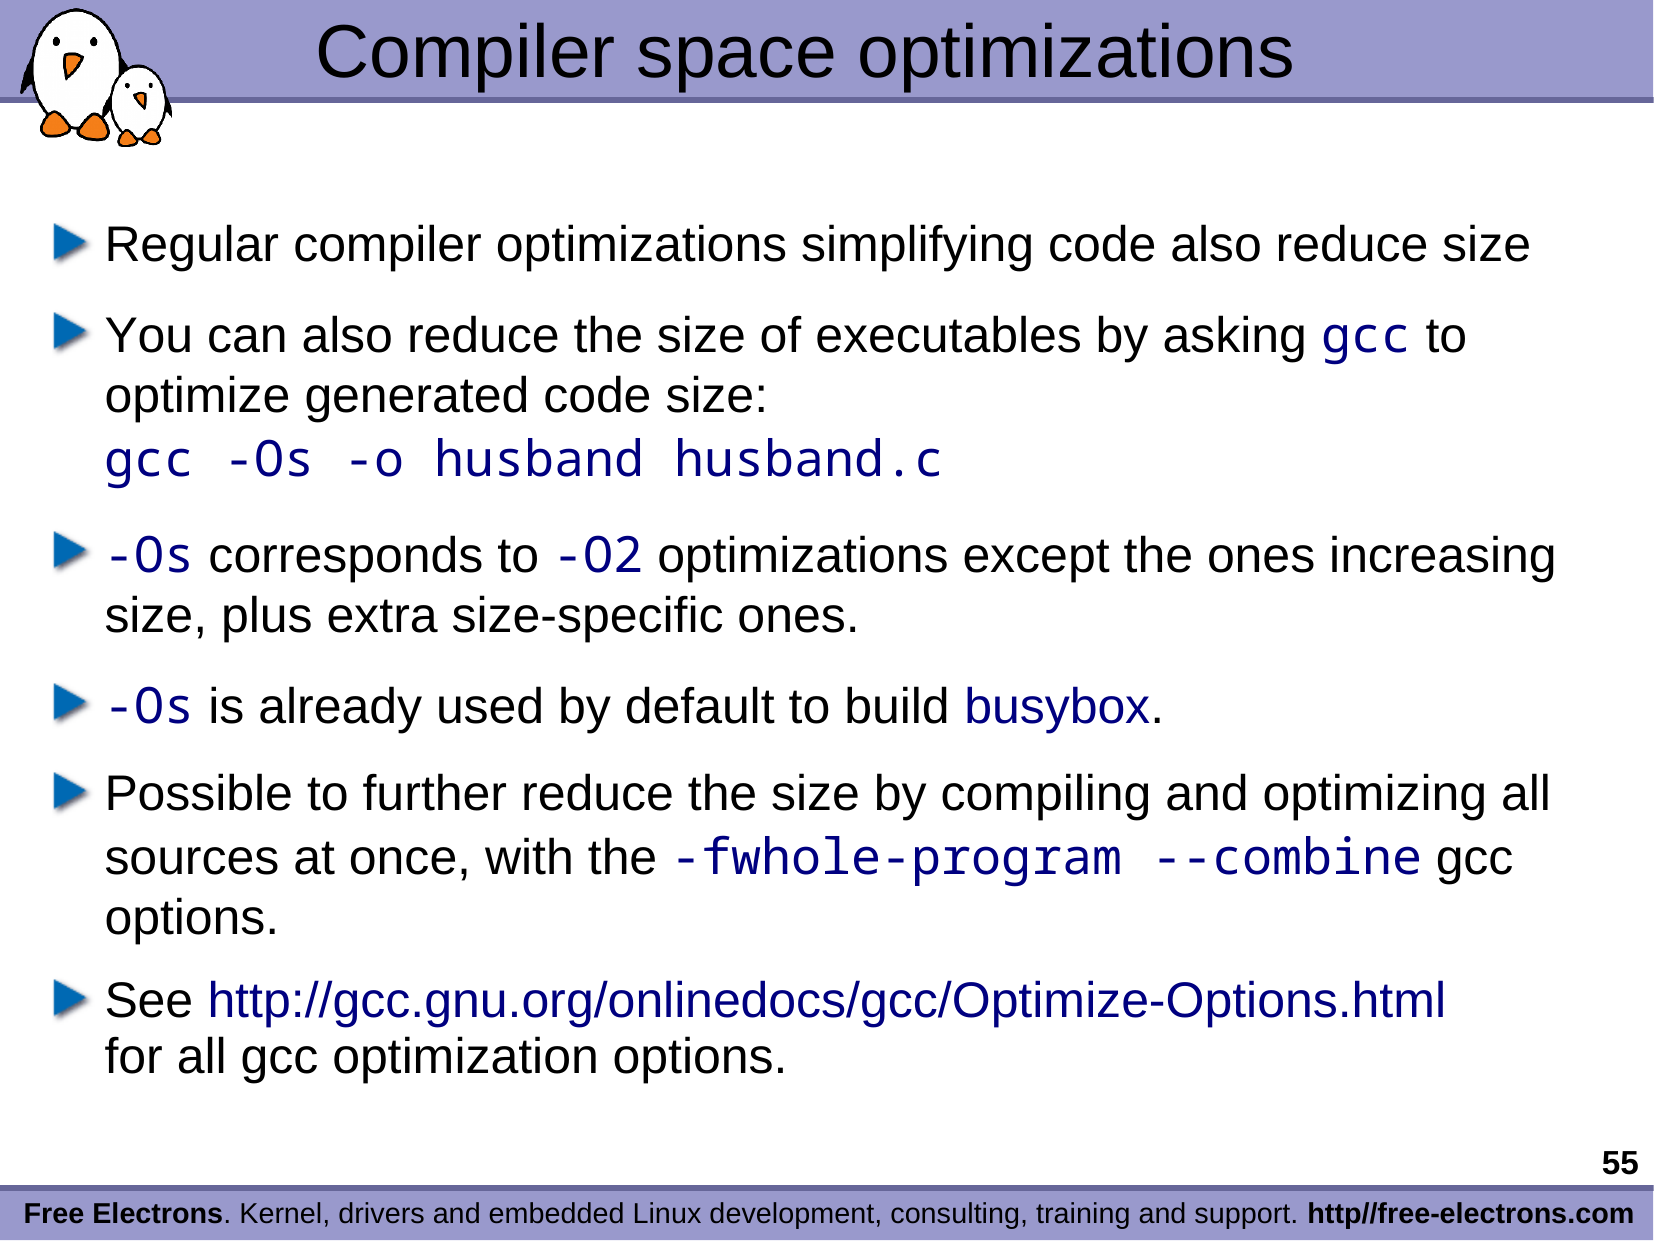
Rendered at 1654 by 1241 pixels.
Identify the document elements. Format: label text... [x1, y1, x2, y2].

title Compiler space optimizations [60, 0, 1551, 103]
list Regular compiler optimizations simplifying code also reduce size You can also reduce the size of executables by asking gcc to optimize generated code size: gcc -Os -o husband husband.c -Os corresponds to -O2 optimizations except the ones increasing size, plus extra size-specific ones. -Os is already used by default to build busybox. Possible to further reduce the size by compiling and optimizing all sources at once, with the -fwhole-program --combine gcc options. See http://gcc.gnu.org/onlinedocs/gcc/Optimize-Options.html for all gcc optimization options. [33, 216, 1622, 1096]
picture [20, 8, 172, 147]
